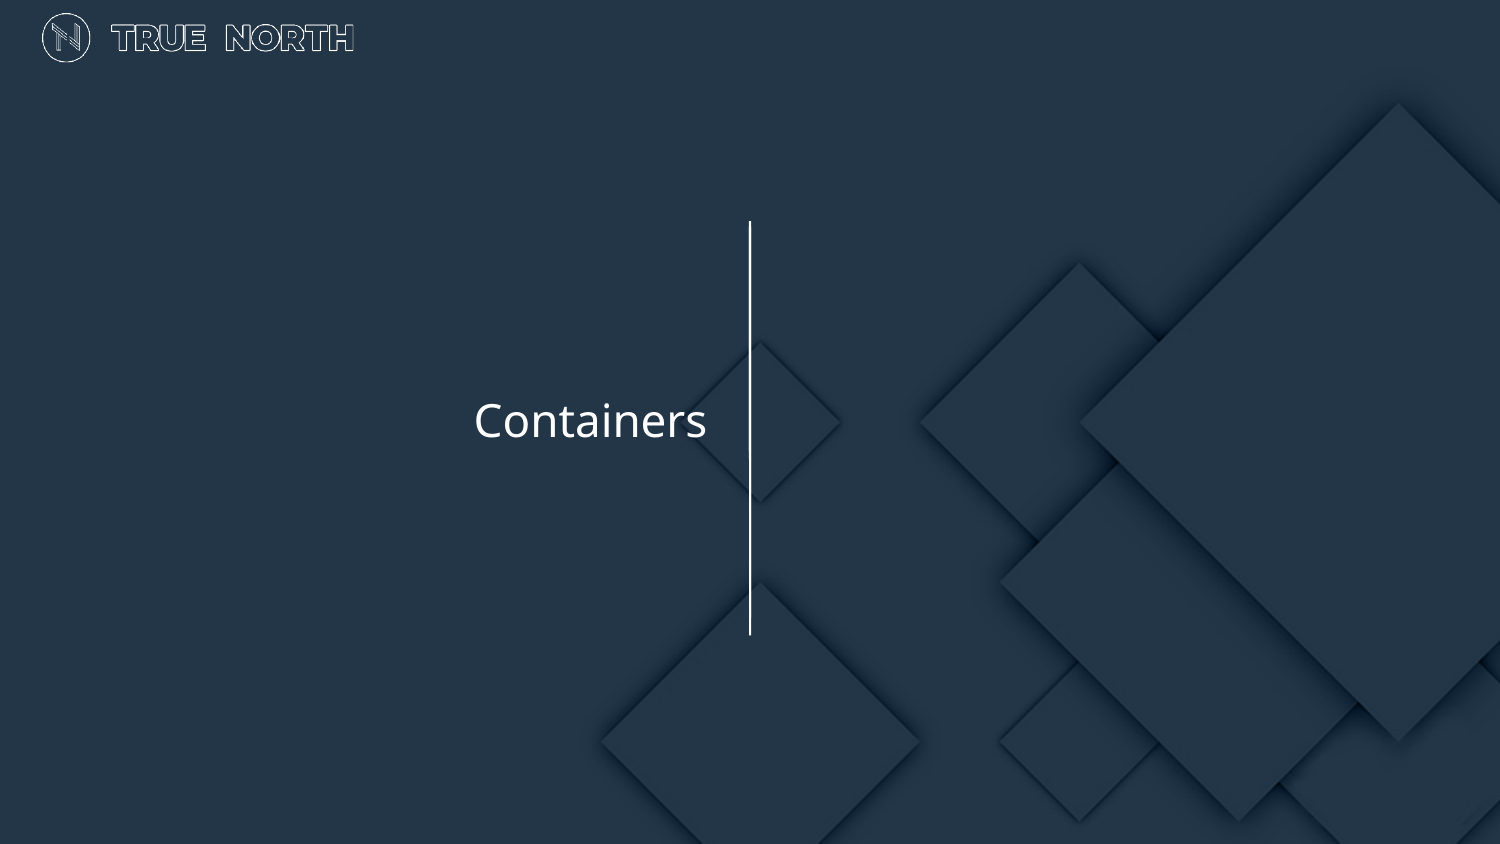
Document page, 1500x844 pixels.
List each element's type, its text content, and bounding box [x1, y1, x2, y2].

title Containers [41, 398, 708, 447]
picture [0, 0, 1500, 844]
